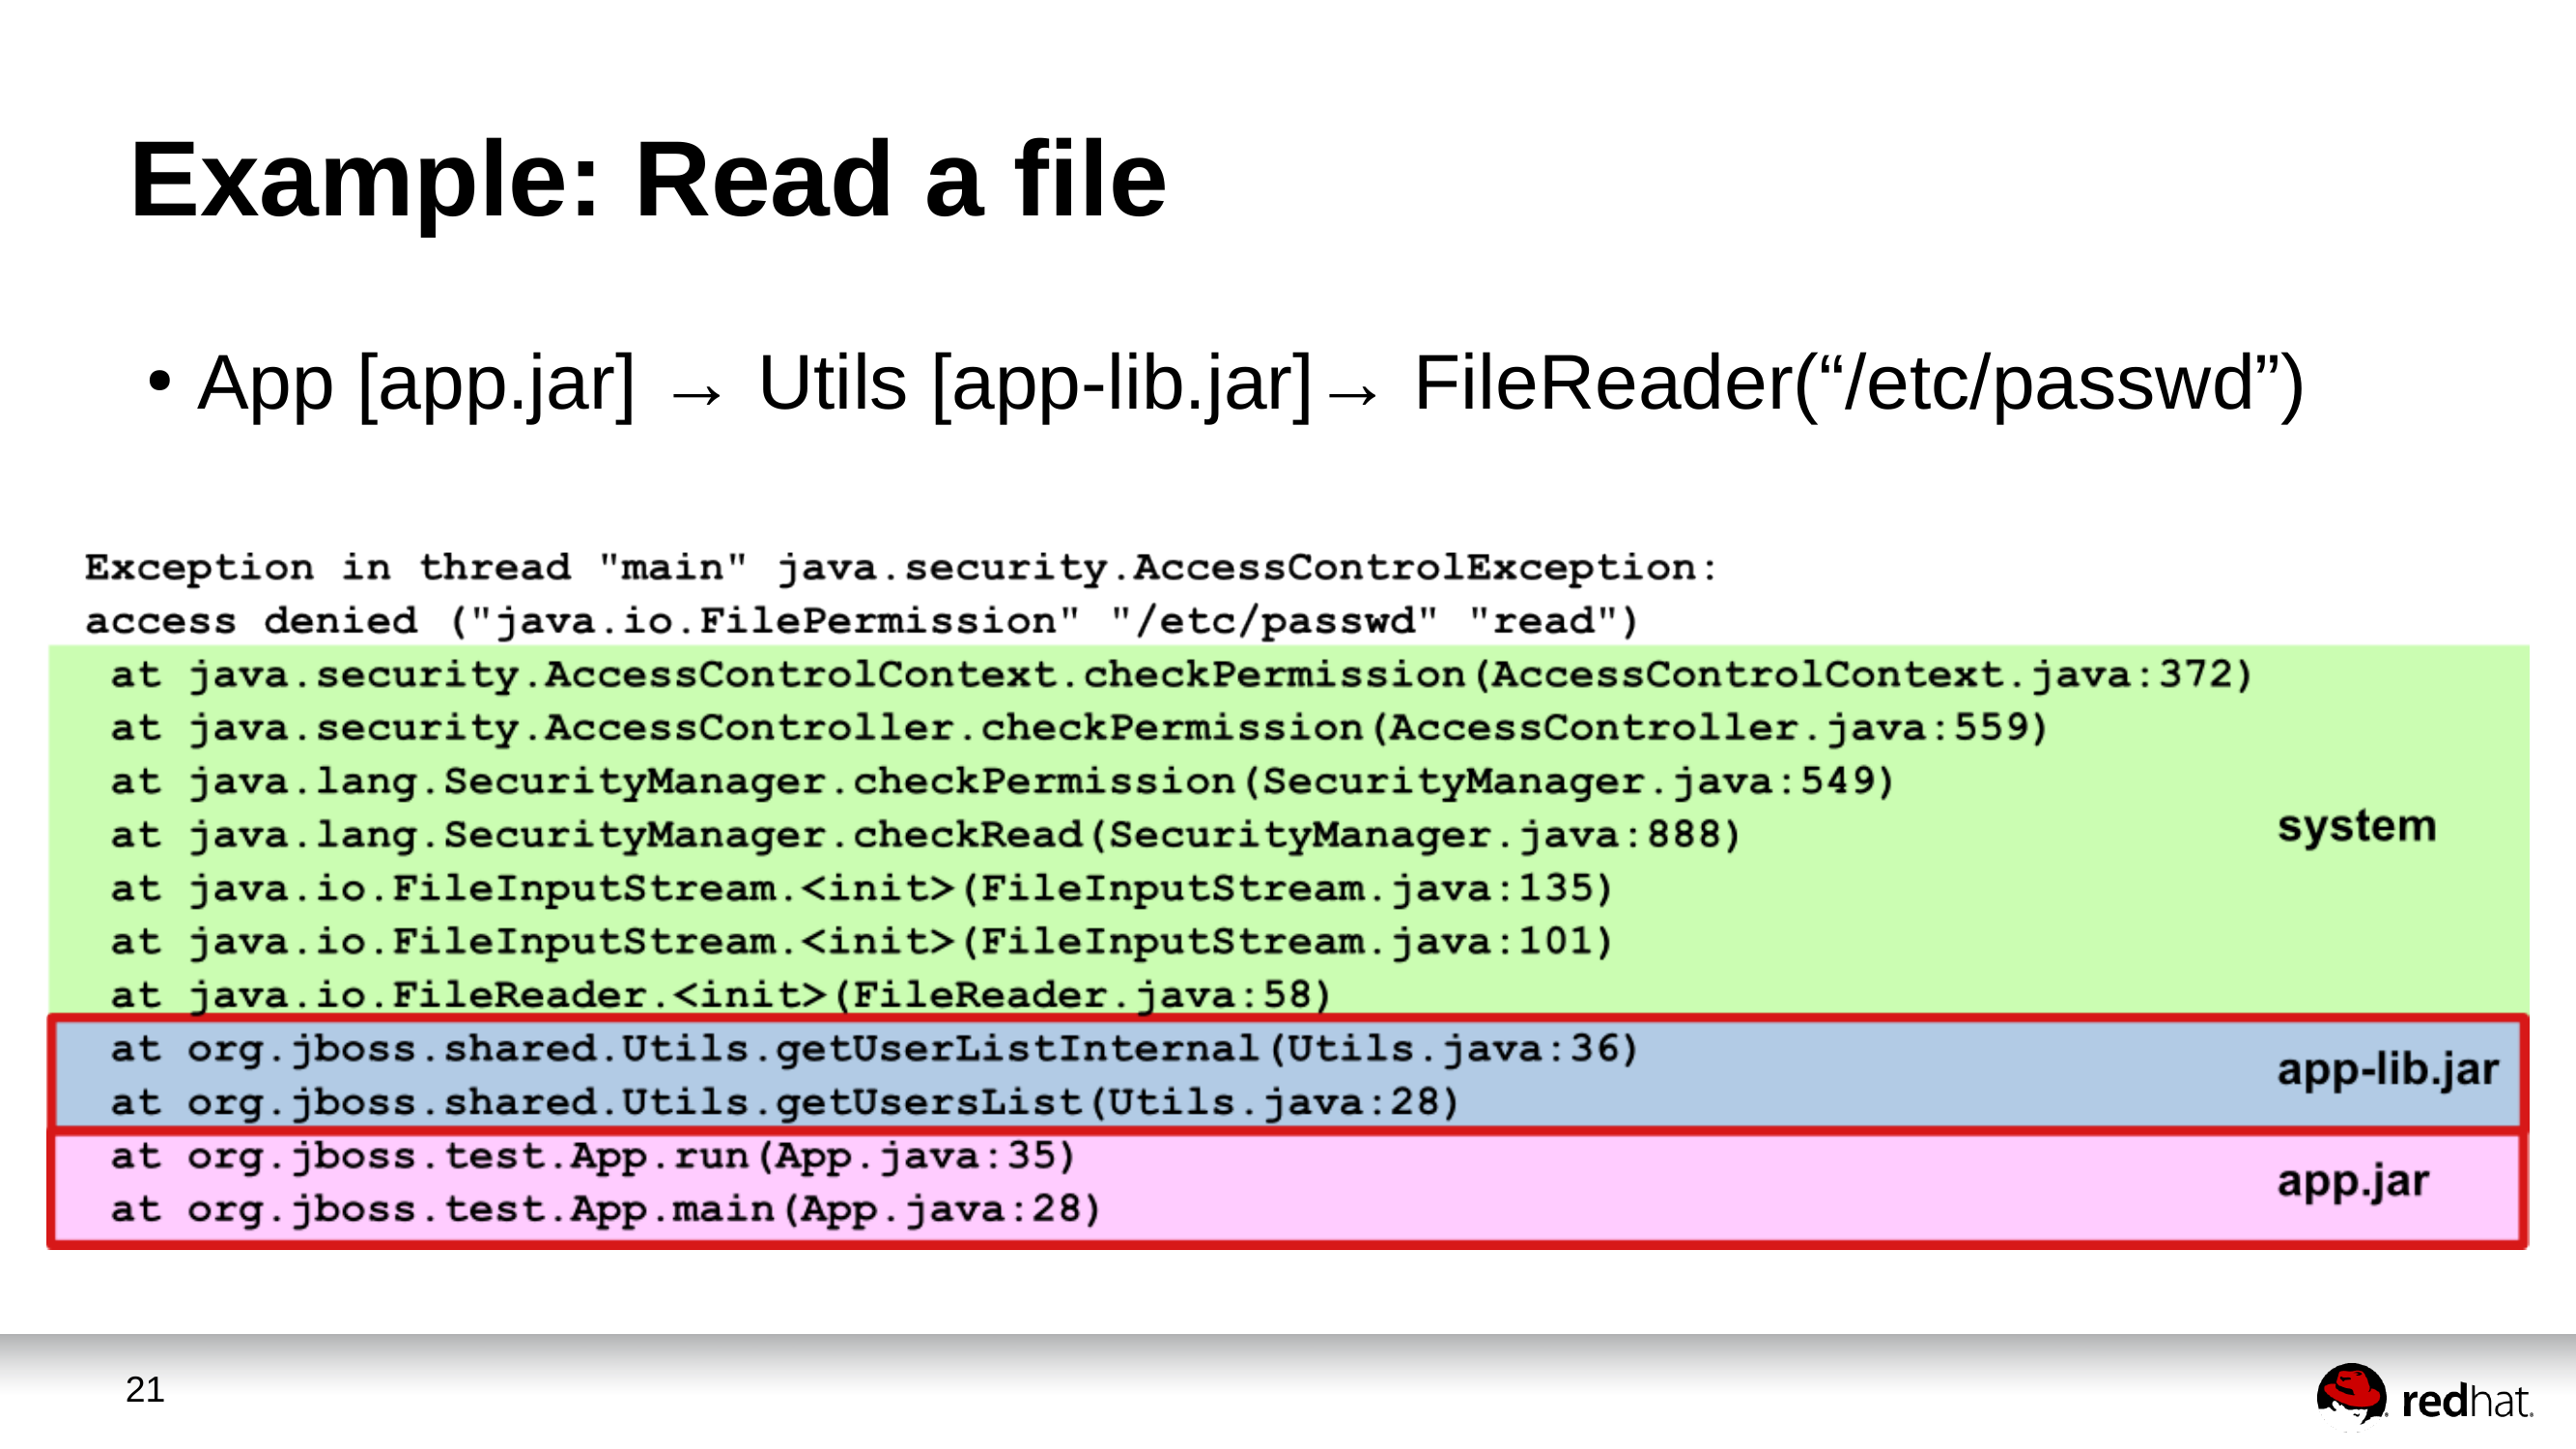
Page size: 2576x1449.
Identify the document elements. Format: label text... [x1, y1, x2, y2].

picture [0, 1334, 2576, 1445]
list App [app.jar] → Utils [app-lib.jar]→ FileReader(“/etc/passwd”) [128, 338, 2448, 553]
title Example: Read a file [128, 57, 2448, 300]
picture [46, 553, 2530, 1250]
